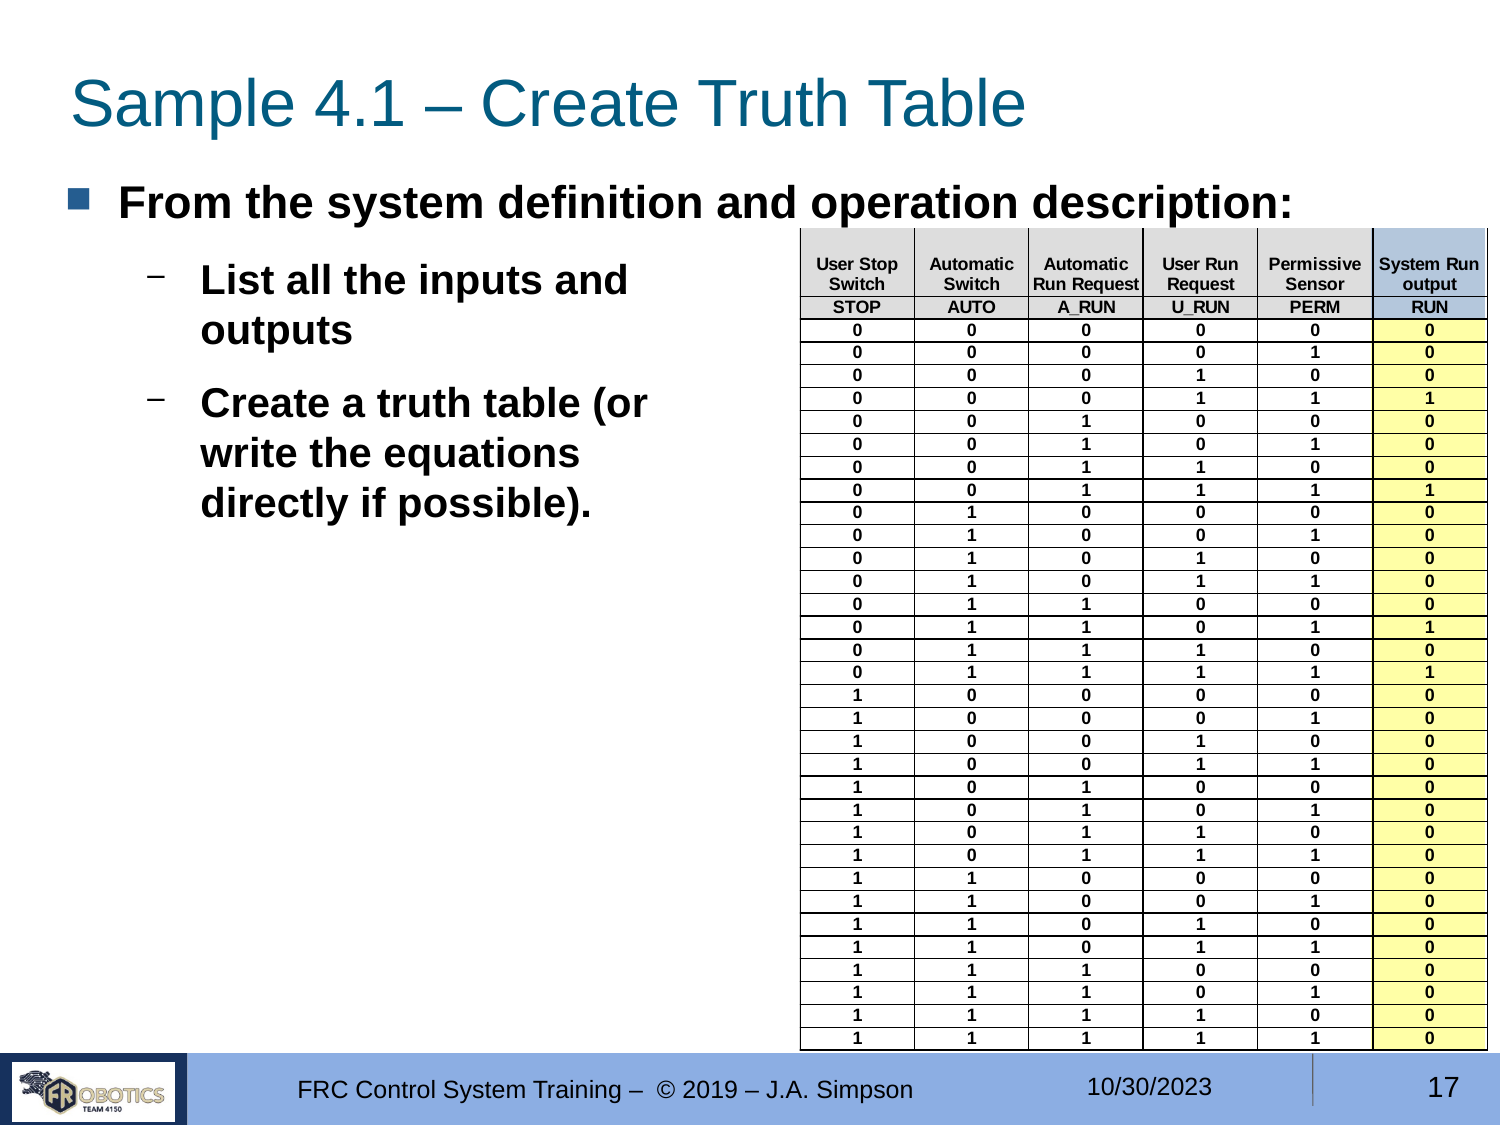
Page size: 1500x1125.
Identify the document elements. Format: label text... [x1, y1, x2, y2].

slide_number <number> [1337, 1072, 1475, 1100]
footer FRC Control System Training – © 2019 – J.A. Simpson [225, 1074, 988, 1103]
picture [12, 1062, 175, 1122]
list List all the inputs and outputs Create a truth table (or write the equations directly if possible). [43, 166, 754, 746]
picture [799, 228, 1489, 1054]
title Sample 4.1 – Create Truth Table [55, 52, 1443, 149]
slide_number 10/30/2023 [1012, 1071, 1288, 1100]
list From the system definition and operation description: [55, 164, 1441, 240]
